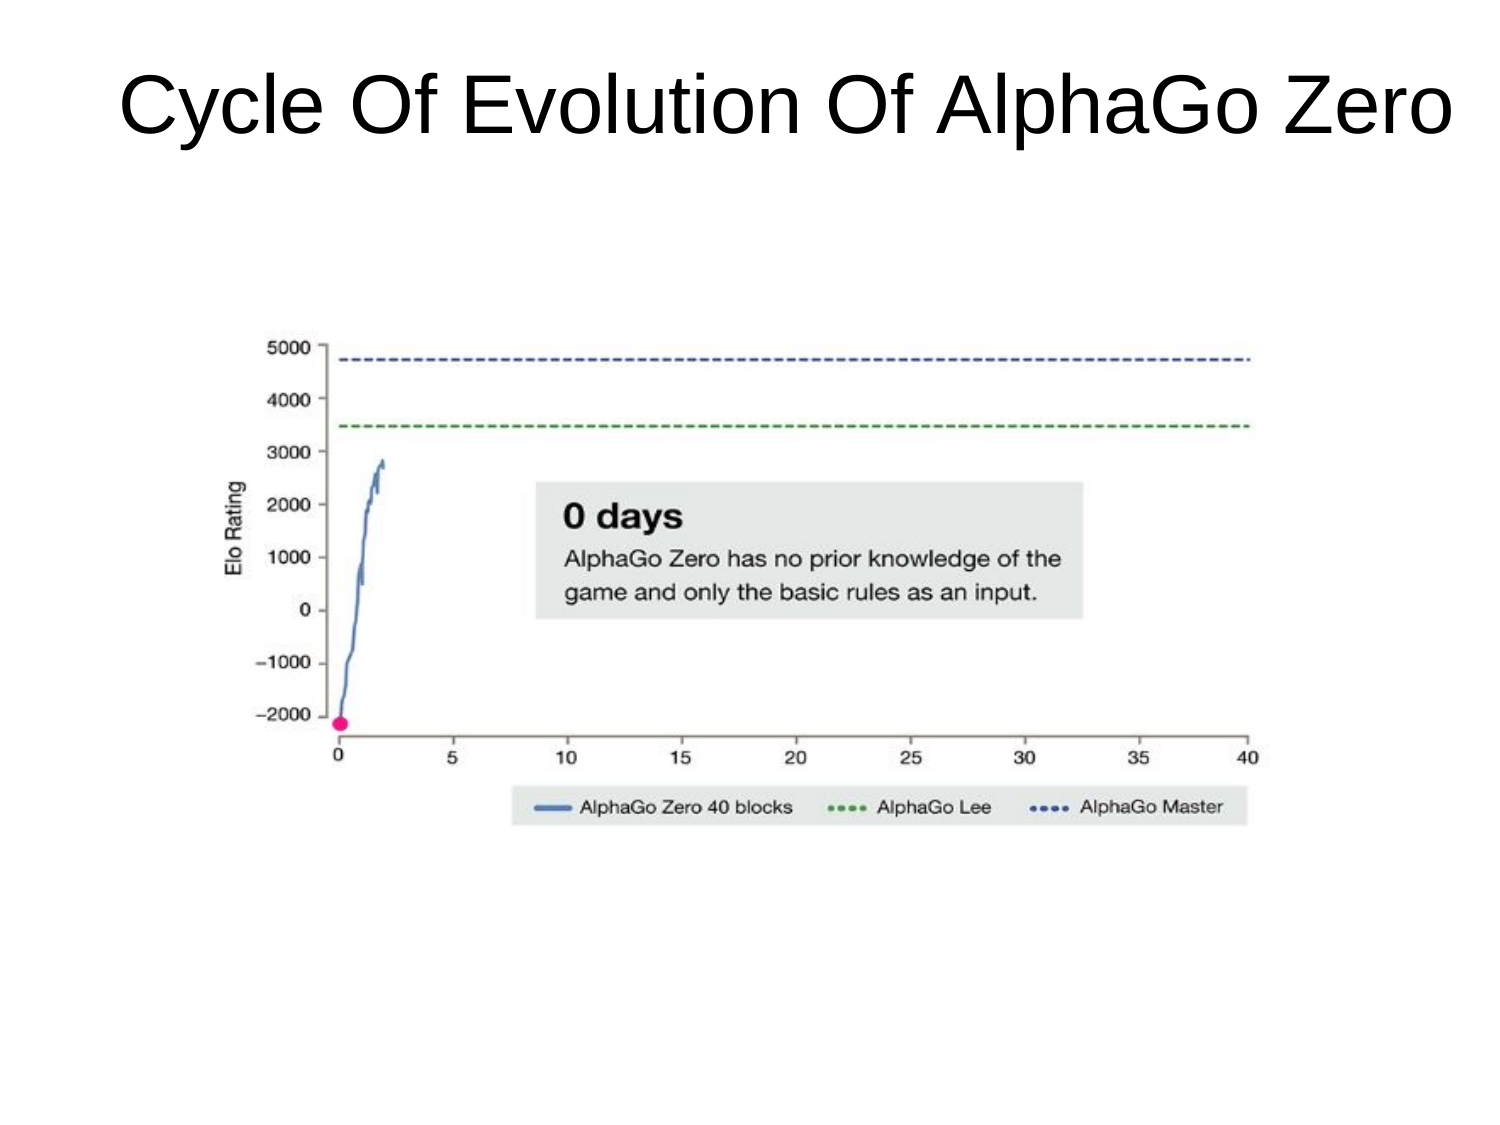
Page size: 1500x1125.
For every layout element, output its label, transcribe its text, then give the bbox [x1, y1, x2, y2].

text_box Cycle Of Evolution Of AlphaGo Zero [118, 58, 1465, 245]
picture [224, 245, 1300, 886]
